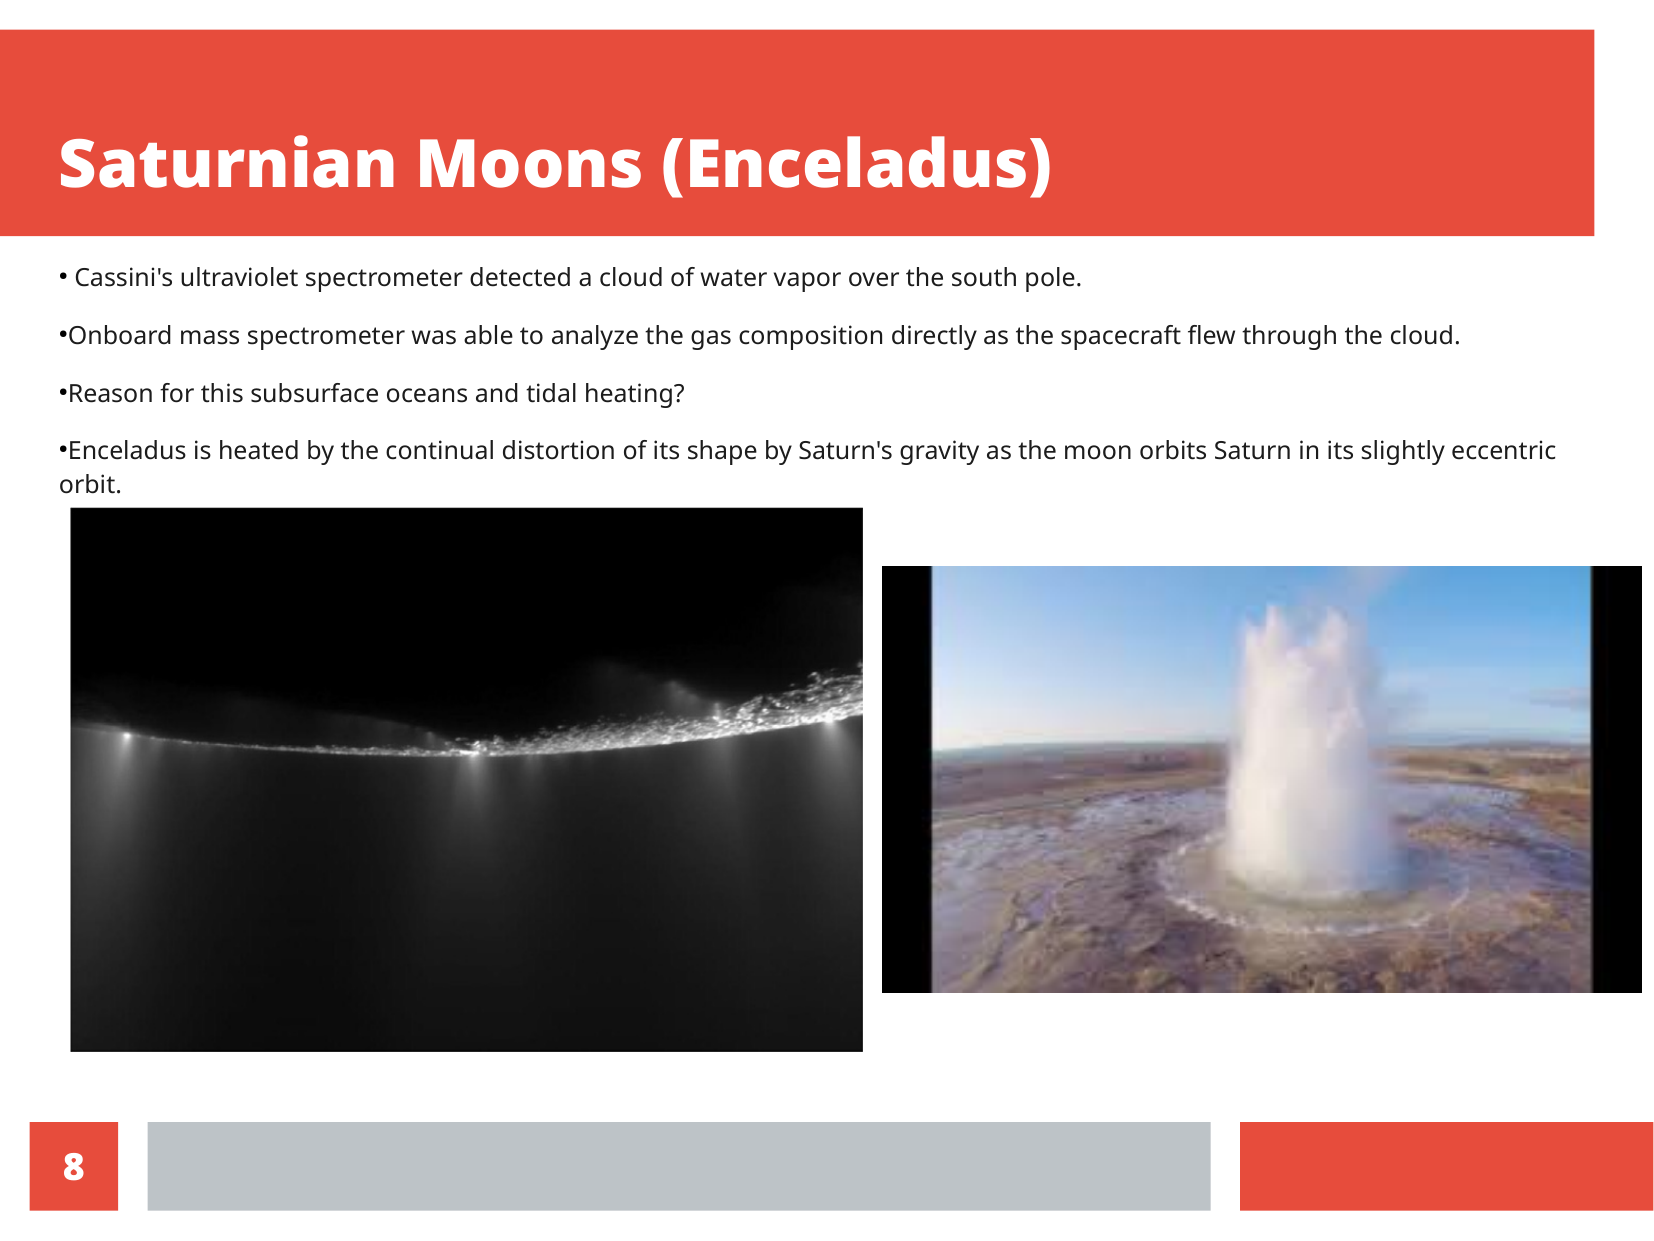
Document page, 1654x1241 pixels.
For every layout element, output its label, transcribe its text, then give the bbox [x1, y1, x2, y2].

picture [70, 507, 863, 1052]
list Cassini's ultraviolet spectrometer detected a cloud of water vapor over the south pole. Onboard mass spectrometer was able to analyze the gas composition directly as the spacecraft flew through the cloud. Reason for this subsurface oceans and tidal heating? Enceladus is heated by the continual distortion of its shape by Saturn's gravity as the moon orbits Saturn in its slightly eccentric orbit. [59, 259, 1565, 1093]
title Saturnian Moons (Enceladus) [59, 59, 1595, 207]
picture [882, 566, 1642, 993]
